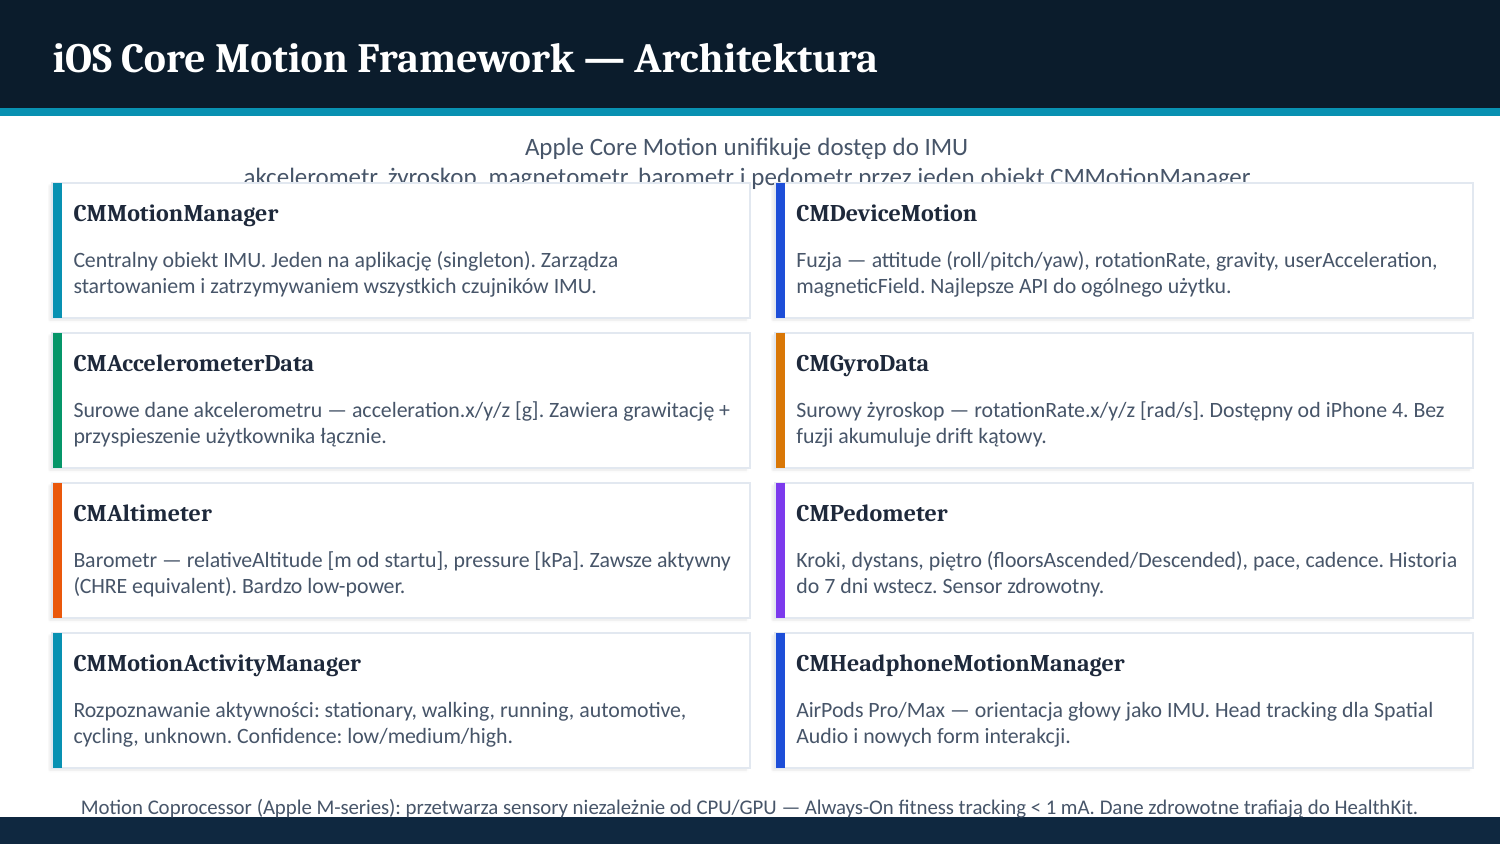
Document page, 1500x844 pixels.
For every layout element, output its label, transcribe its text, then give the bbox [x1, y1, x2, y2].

text_box Barometr — relativeAltitude [m od startu], pressure [kPa]. Zawsze aktywny (CHRE equivalent). Bardzo low-power. [73, 535, 741, 608]
text_box CMMotionManager [73, 192, 741, 231]
text_box CMMotionActivityManager [73, 642, 741, 681]
text_box [0, 817, 1500, 844]
text_box [775, 633, 1473, 768]
text_box Fuzja — attitude (roll/pitch/yaw), rotationRate, gravity, userAcceleration, magneticField. Najlepsze API do ogólnego użytku. [796, 235, 1464, 308]
text_box Apple Core Motion unifikuje dostęp do IMU akcelerometr, żyroskop, magnetometr, barometr i pedometr przez jeden obiekt CMMotionManager. [53, 123, 1448, 171]
text_box CMPedometer [796, 492, 1464, 531]
text_box CMHeadphoneMotionManager [796, 642, 1464, 681]
text_box Surowy żyroskop — rotationRate.x/y/z [rad/s]. Dostępny od iPhone 4. Bez fuzji akumuluje drift kątowy. [796, 385, 1464, 458]
text_box Kroki, dystans, piętro (floorsAscended/Descended), pace, cadence. Historia do 7 dni wstecz. Sensor zdrowotny. [796, 535, 1464, 608]
text_box CMDeviceMotion [796, 192, 1464, 231]
text_box Centralny obiekt IMU. Jeden na aplikację (singleton). Zarządza startowaniem i zatrzymywaniem wszystkich czujników IMU. [73, 235, 741, 308]
text_box iOS Core Motion Framework — Architektura [53, 9, 1448, 102]
text_box AirPods Pro/Max — orientacja głowy jako IMU. Head tracking dla Spatial Audio i nowych form interakcji. [796, 685, 1464, 758]
text_box [0, 0, 1500, 116]
text_box [52, 633, 750, 768]
text_box [52, 183, 750, 318]
text_box Rozpoznawanie aktywności: stationary, walking, running, automotive, cycling, unknown. Confidence: low/medium/high. [73, 685, 741, 758]
text_box Motion Coprocessor (Apple M-series): przetwarza sensory niezależnie od CPU/GPU — Always-On fitness tracking < 1 mA. Dane zdrowotne trafiają do HealthKit. [53, 786, 1448, 812]
text_box CMGyroData [796, 342, 1464, 381]
text_box [775, 183, 1473, 318]
text_box [775, 483, 1473, 618]
text_box [52, 483, 750, 618]
text_box CMAltimeter [73, 492, 741, 531]
text_box [775, 333, 1473, 468]
text_box [52, 333, 750, 468]
text_box CMAccelerometerData [73, 342, 741, 381]
text_box Surowe dane akcelerometru — acceleration.x/y/z [g]. Zawiera grawitację + przyspieszenie użytkownika łącznie. [73, 385, 741, 458]
